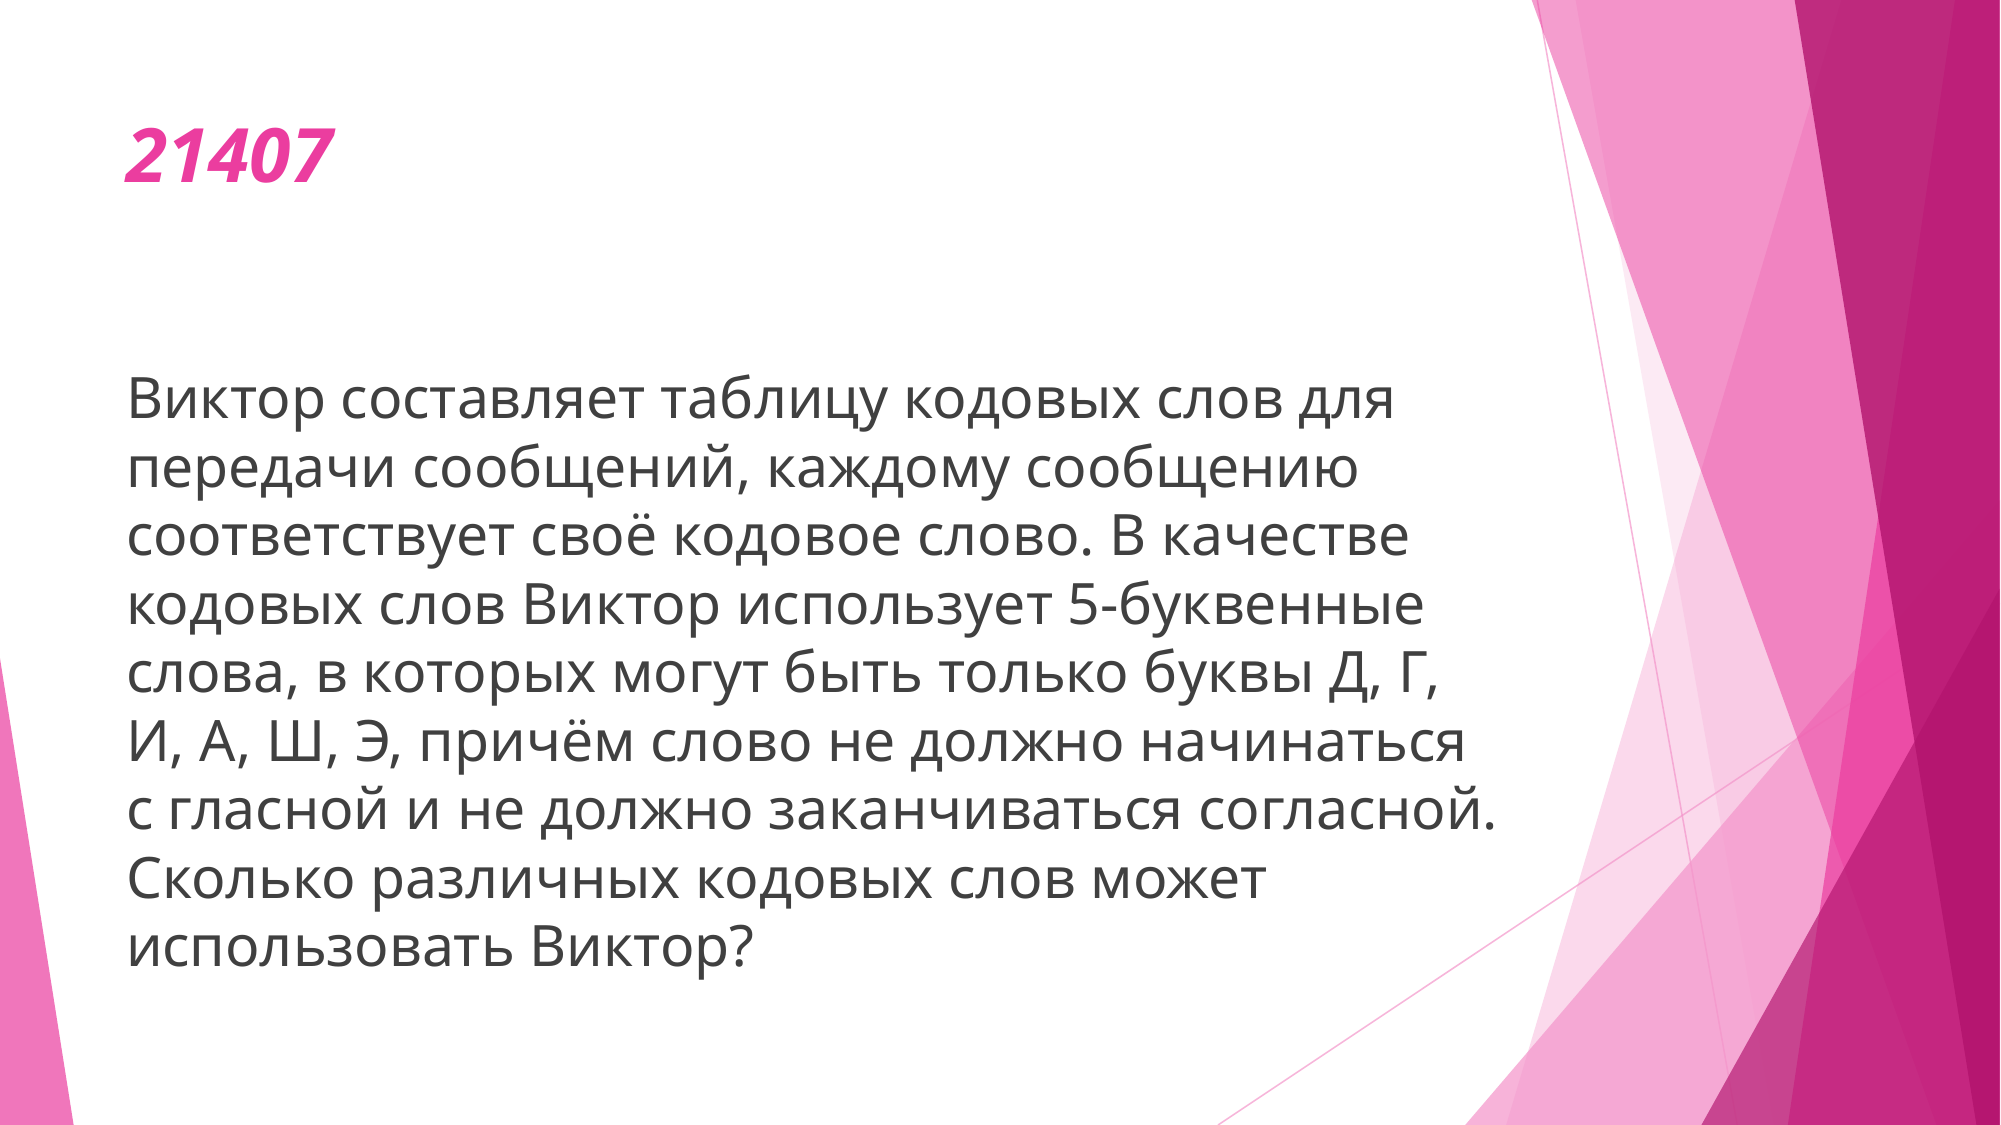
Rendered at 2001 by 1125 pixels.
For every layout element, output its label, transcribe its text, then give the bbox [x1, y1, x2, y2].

title 21407 [111, 99, 1522, 317]
list Виктор составляет таблицу кодовых слов для передачи сообщений, каждому сообщению соответствует своё кодовое слово. В качестве кодовых слов Виктор использует 5-буквенные слова, в которых могут быть только буквы Д, Г, И, А, Ш, Э, причём слово не должно начинаться с гласной и не должно заканчиваться согласной. Сколько различных кодовых слов может использовать Виктор? [111, 354, 1522, 992]
